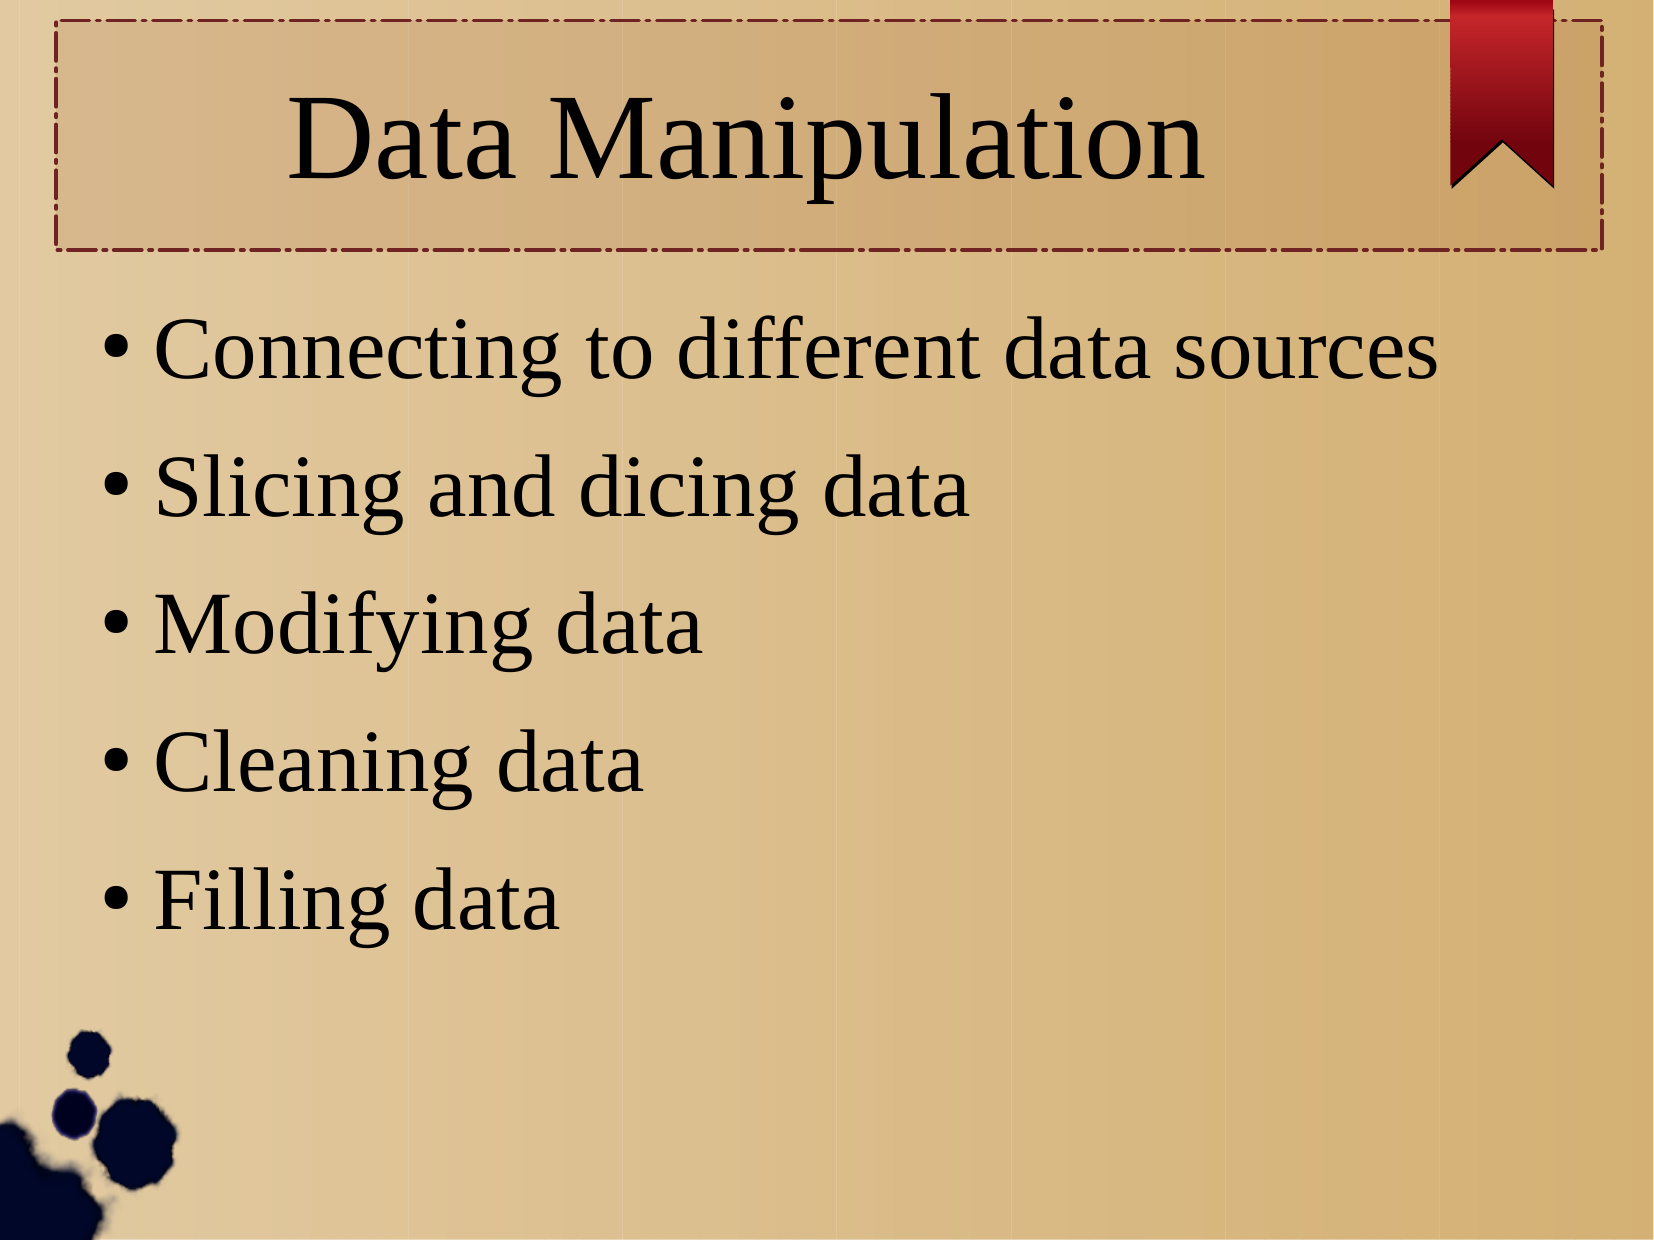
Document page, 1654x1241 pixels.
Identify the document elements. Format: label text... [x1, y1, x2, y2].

title Data Manipulation [82, 47, 1412, 229]
list Connecting to different data sources Slicing and dicing data Modifying data Cleaning data Filling data [82, 299, 1571, 1019]
